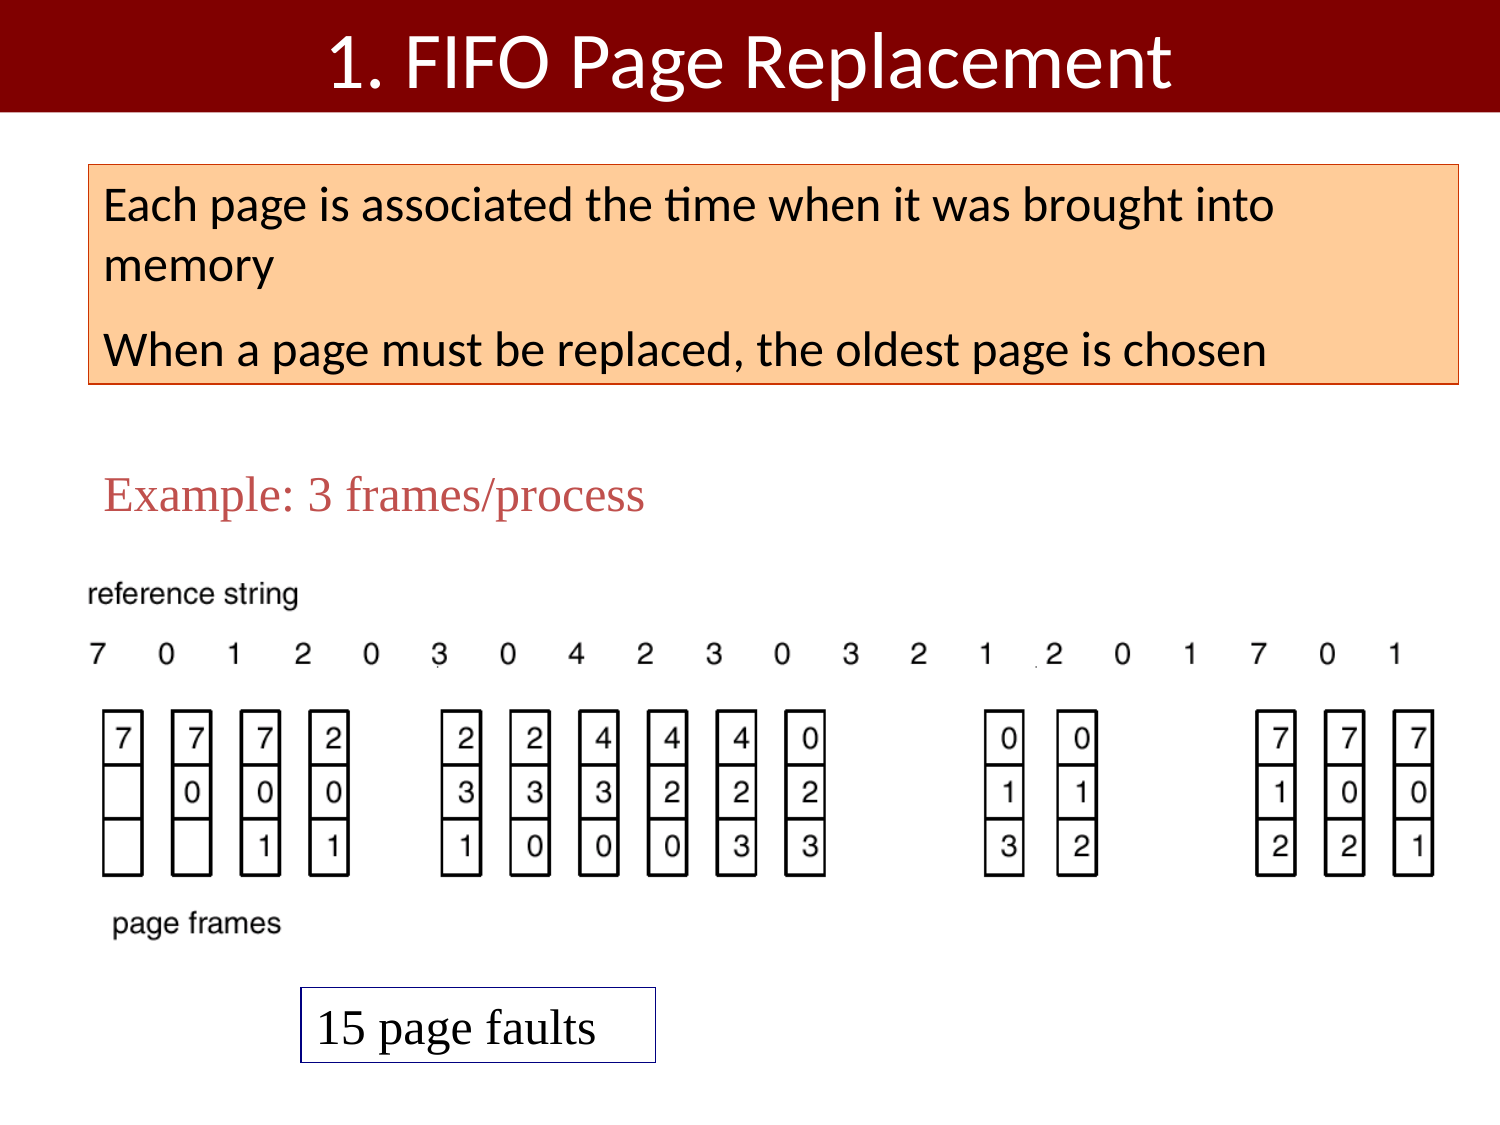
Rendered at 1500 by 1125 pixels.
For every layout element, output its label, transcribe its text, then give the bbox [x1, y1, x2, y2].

text_box 15 page faults [301, 987, 656, 1063]
picture [76, 574, 1447, 946]
title 1. FIFO Page Replacement [0, 0, 1500, 113]
text_box Example: 3 frames/process [88, 454, 1117, 529]
text_box Each page is associated the time when it was brought into memory When a page must be replaced, the oldest page is chosen [88, 164, 1459, 385]
